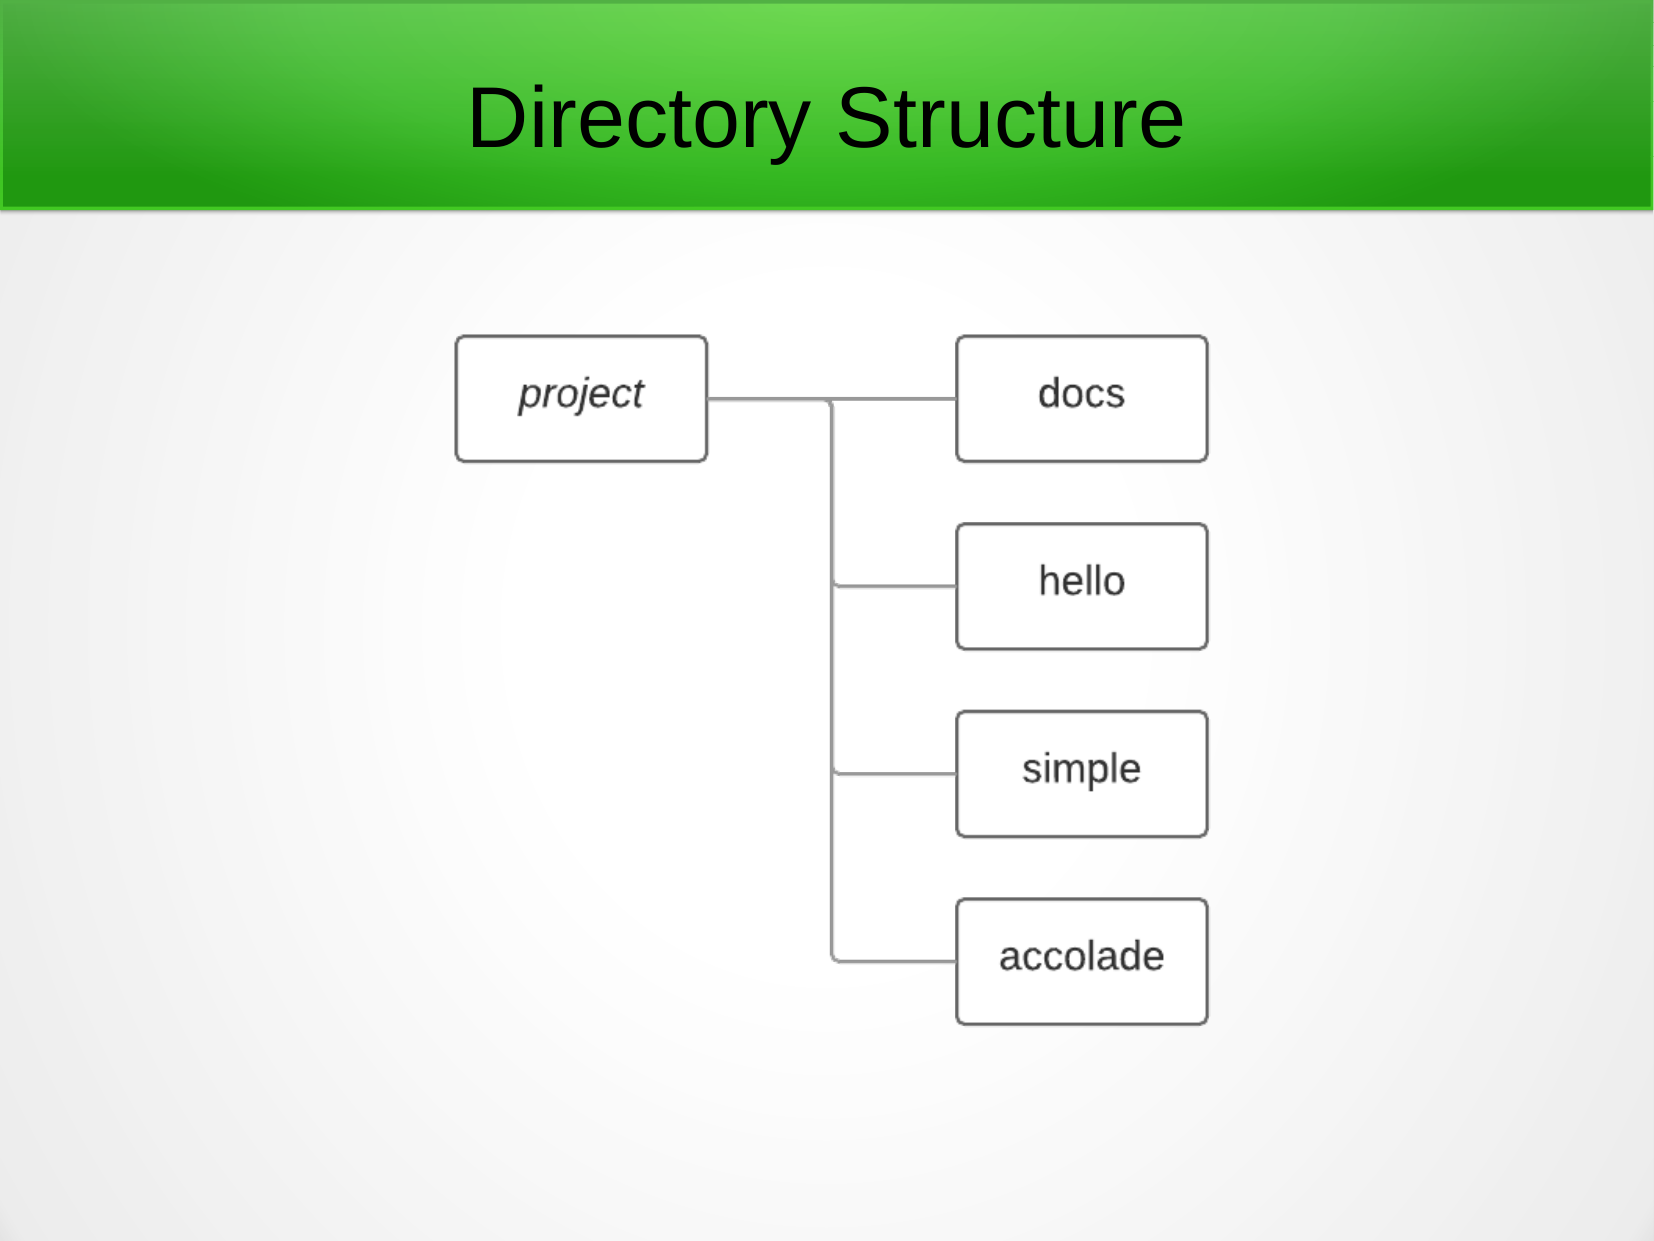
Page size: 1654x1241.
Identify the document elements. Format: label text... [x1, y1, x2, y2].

title Directory Structure [82, 47, 1571, 189]
picture [394, 274, 1270, 1087]
